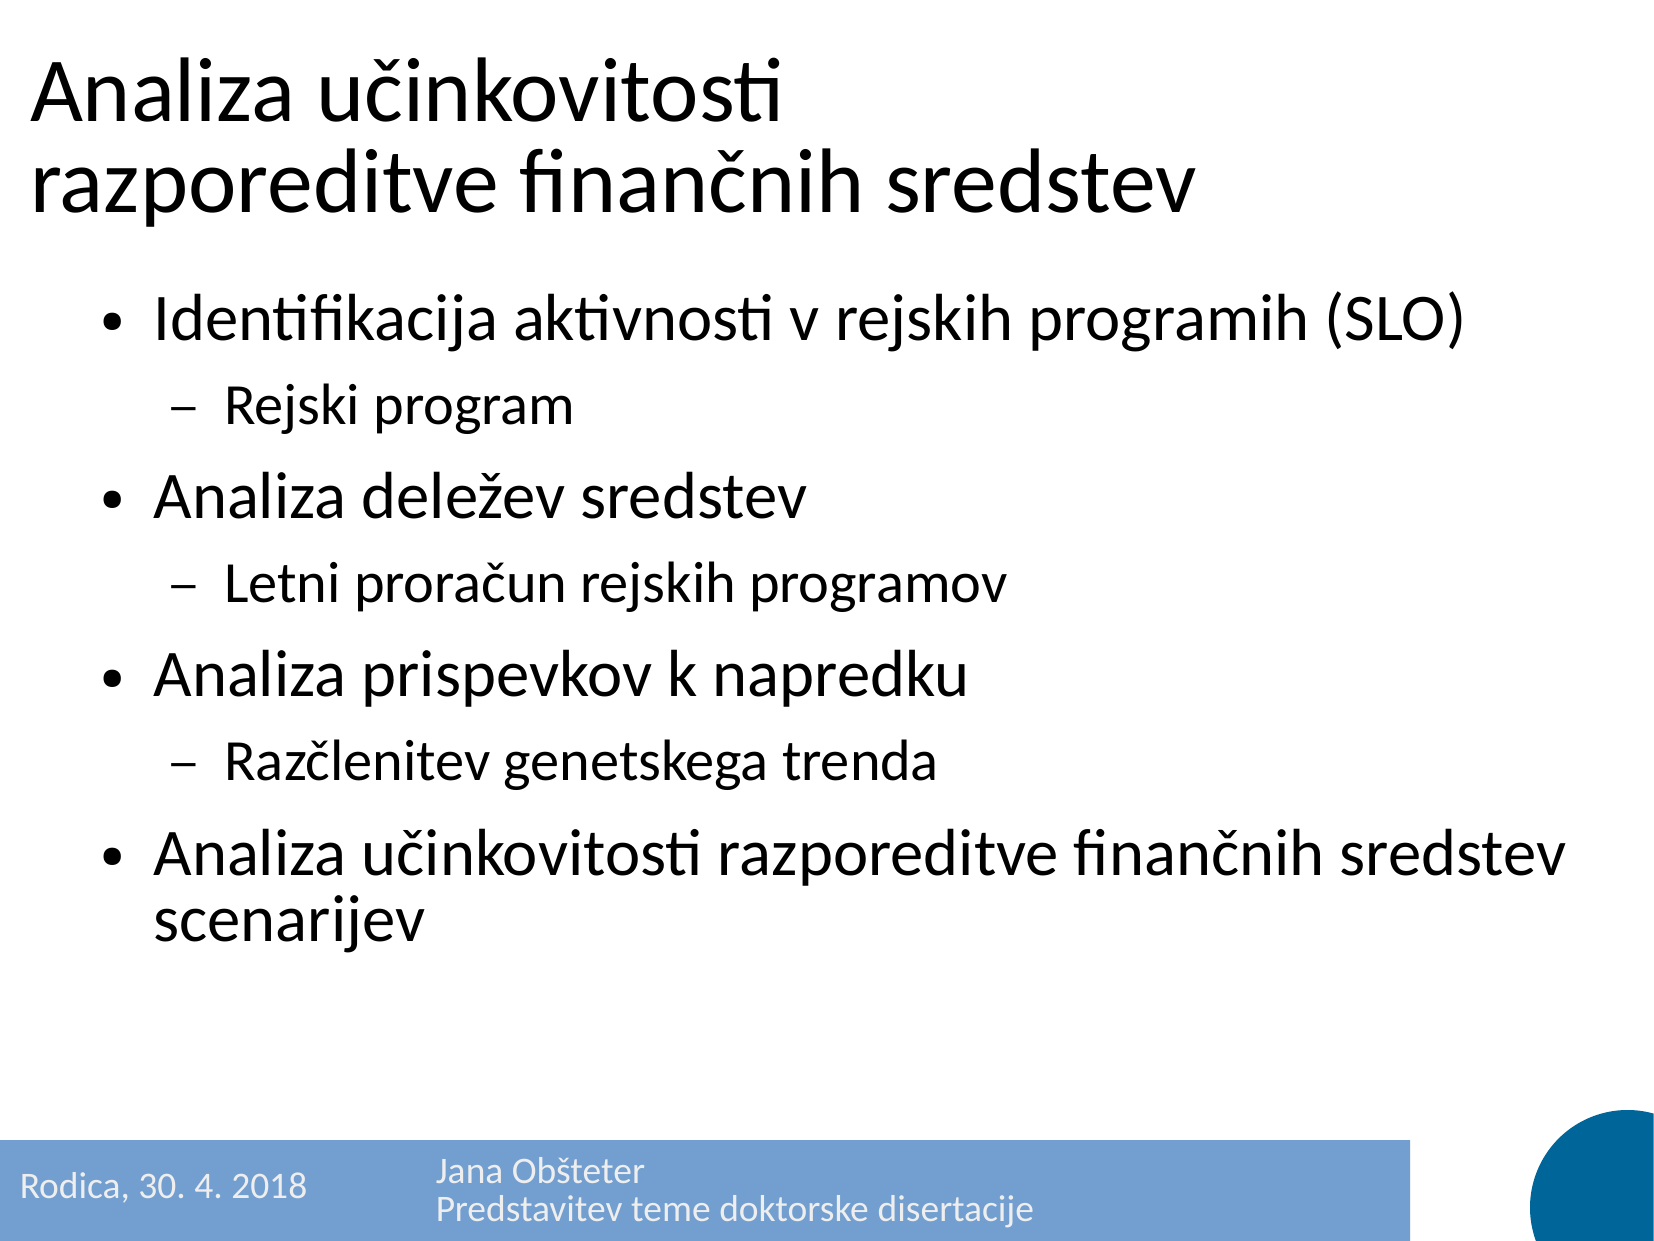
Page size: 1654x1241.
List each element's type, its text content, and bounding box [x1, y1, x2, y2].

title Analiza učinkovitosti razporeditve finančnih sredstev [30, 52, 1249, 236]
list Identifikacija aktivnosti v rejskih programih (SLO) Rejski program Analiza deležev sredstev Letni proračun rejskih programov Analiza prispevkov k napredku Razčlenitev genetskega trenda Analiza učinkovitosti razporeditve finančnih sredstev scenarijev [82, 290, 1571, 1141]
